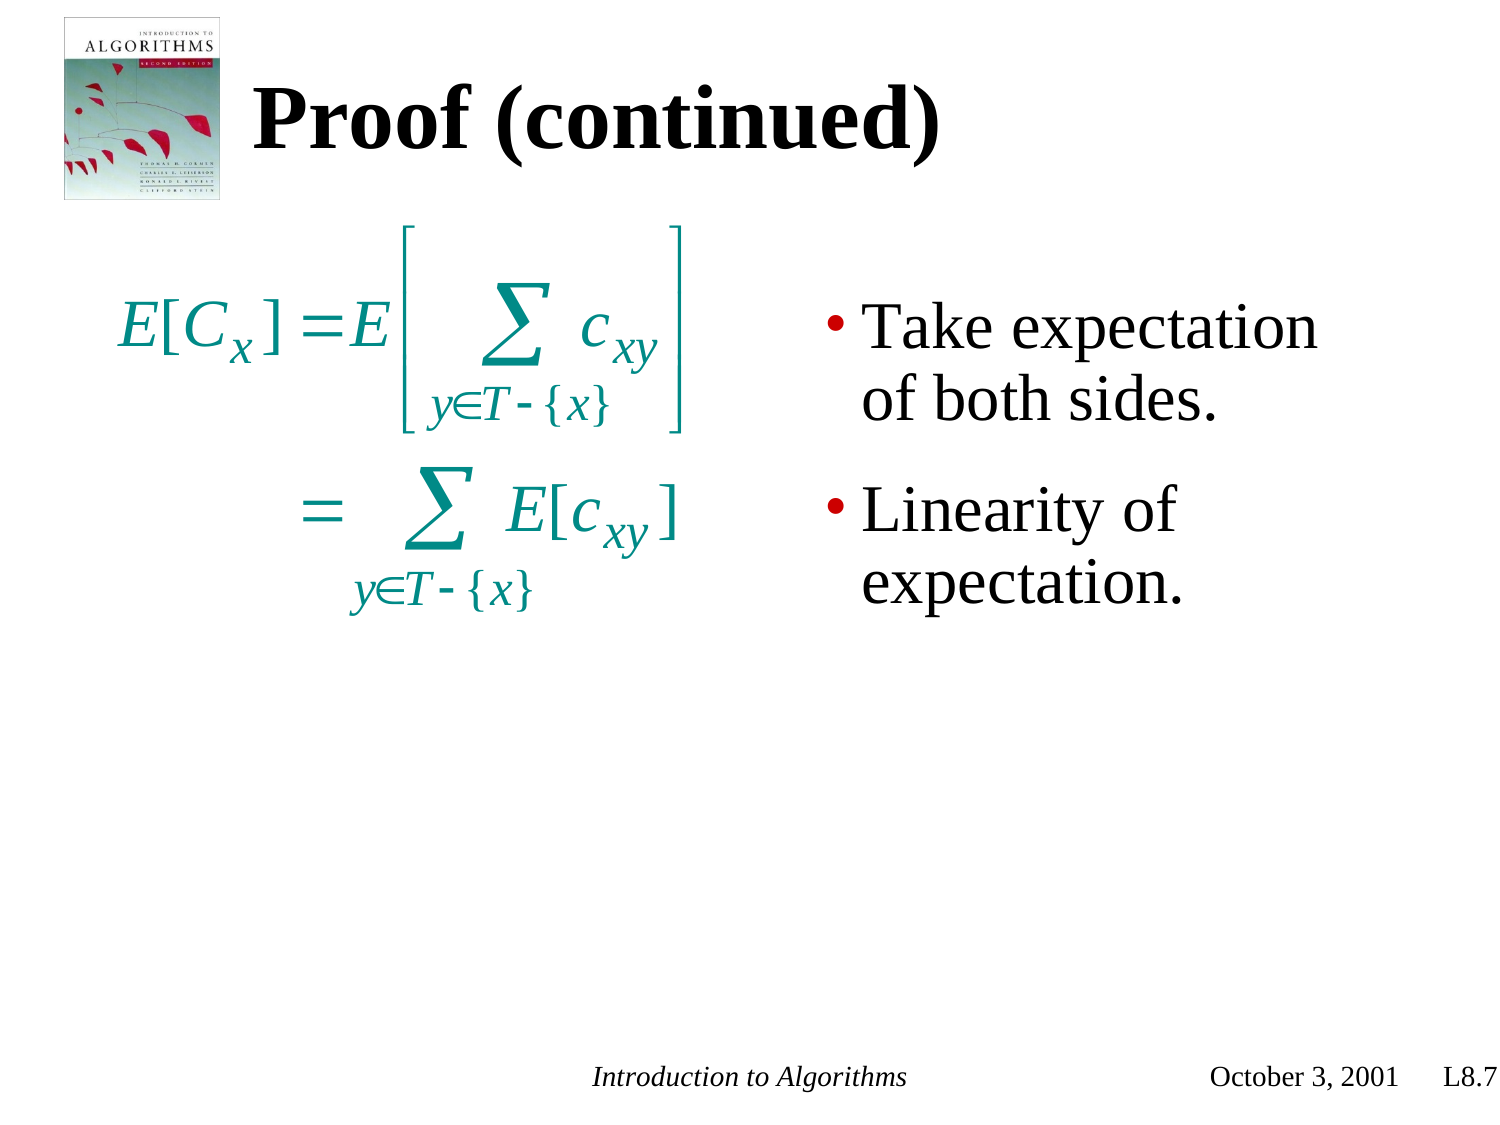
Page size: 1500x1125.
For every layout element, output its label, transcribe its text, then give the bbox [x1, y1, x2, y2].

text_box October 3, 2001 L8.<number> [1087, 1049, 1500, 1101]
text_box Proof (continued) [237, 24, 1476, 213]
chart [113, 220, 698, 620]
text_box Take expectation of both sides. [809, 283, 1351, 443]
text_box Introduction to Algorithms [577, 1049, 923, 1101]
picture [64, 17, 220, 200]
text_box Linearity of expectation. [809, 466, 1238, 626]
